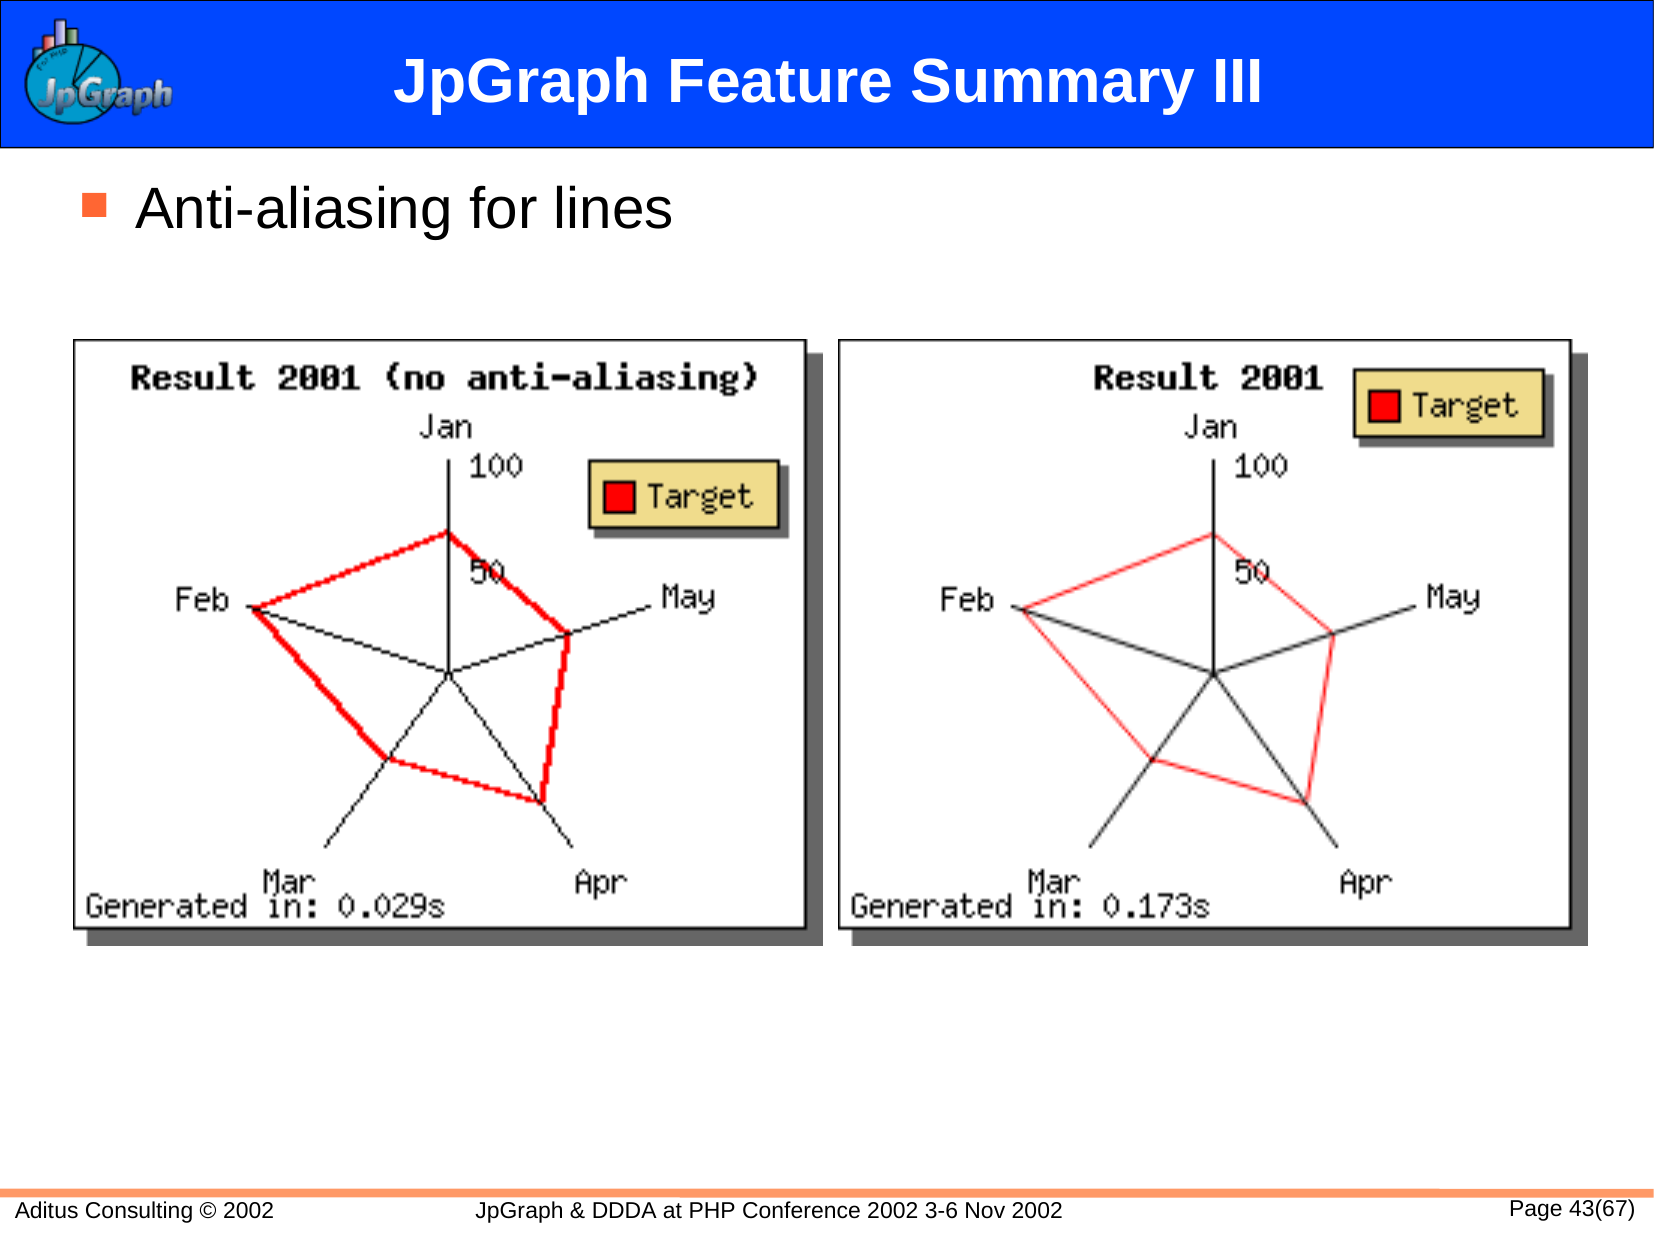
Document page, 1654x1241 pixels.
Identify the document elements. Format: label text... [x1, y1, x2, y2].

picture [73, 339, 823, 946]
title JpGraph Feature Summary III [123, 0, 1536, 163]
list Anti-aliasing for lines [64, 177, 1580, 340]
picture [20, 17, 123, 128]
picture [838, 339, 1588, 946]
